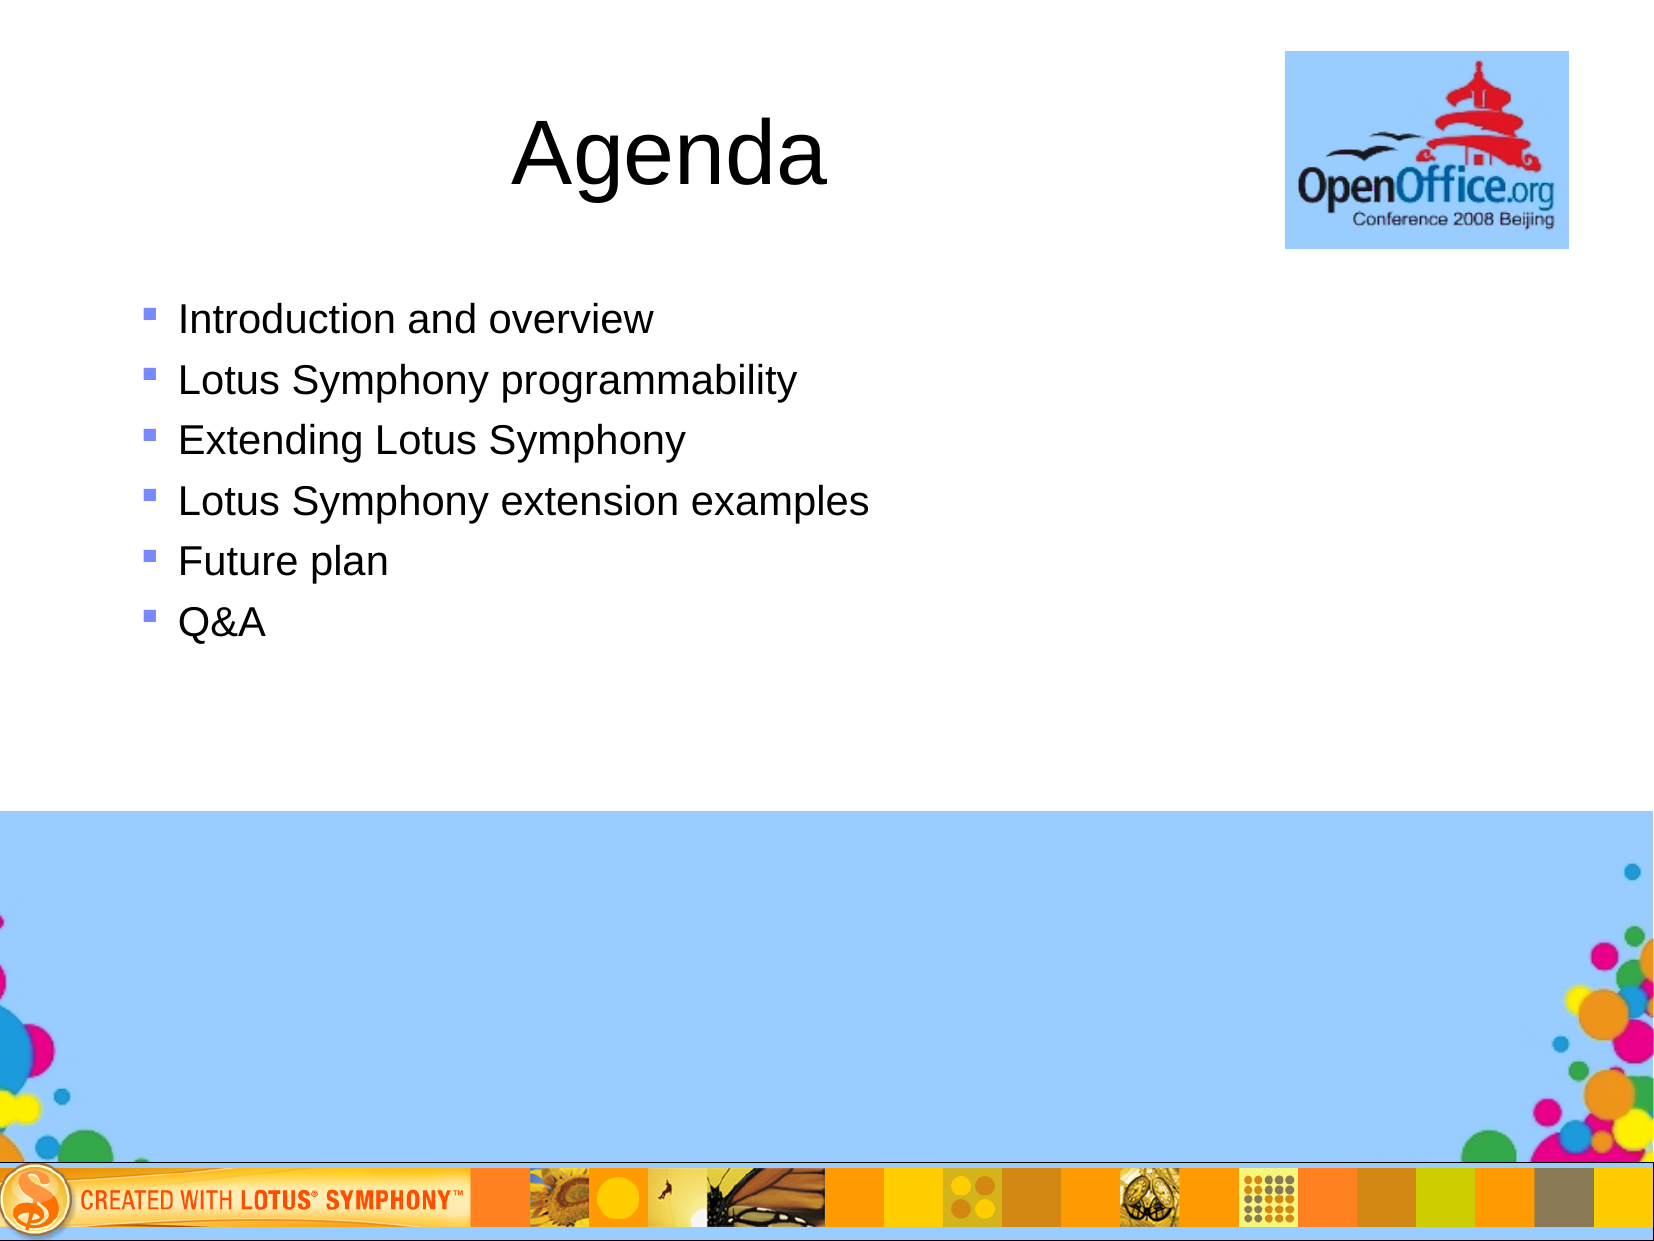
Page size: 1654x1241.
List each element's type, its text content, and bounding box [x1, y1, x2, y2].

picture [0, 1163, 1653, 1240]
title Agenda [82, 49, 1258, 257]
picture [0, 810, 1654, 1162]
picture [1285, 51, 1569, 250]
list Introduction and overview Lotus Symphony programmability Extending Lotus Symphony Lotus Symphony extension examples Future plan Q&A [140, 300, 1417, 941]
